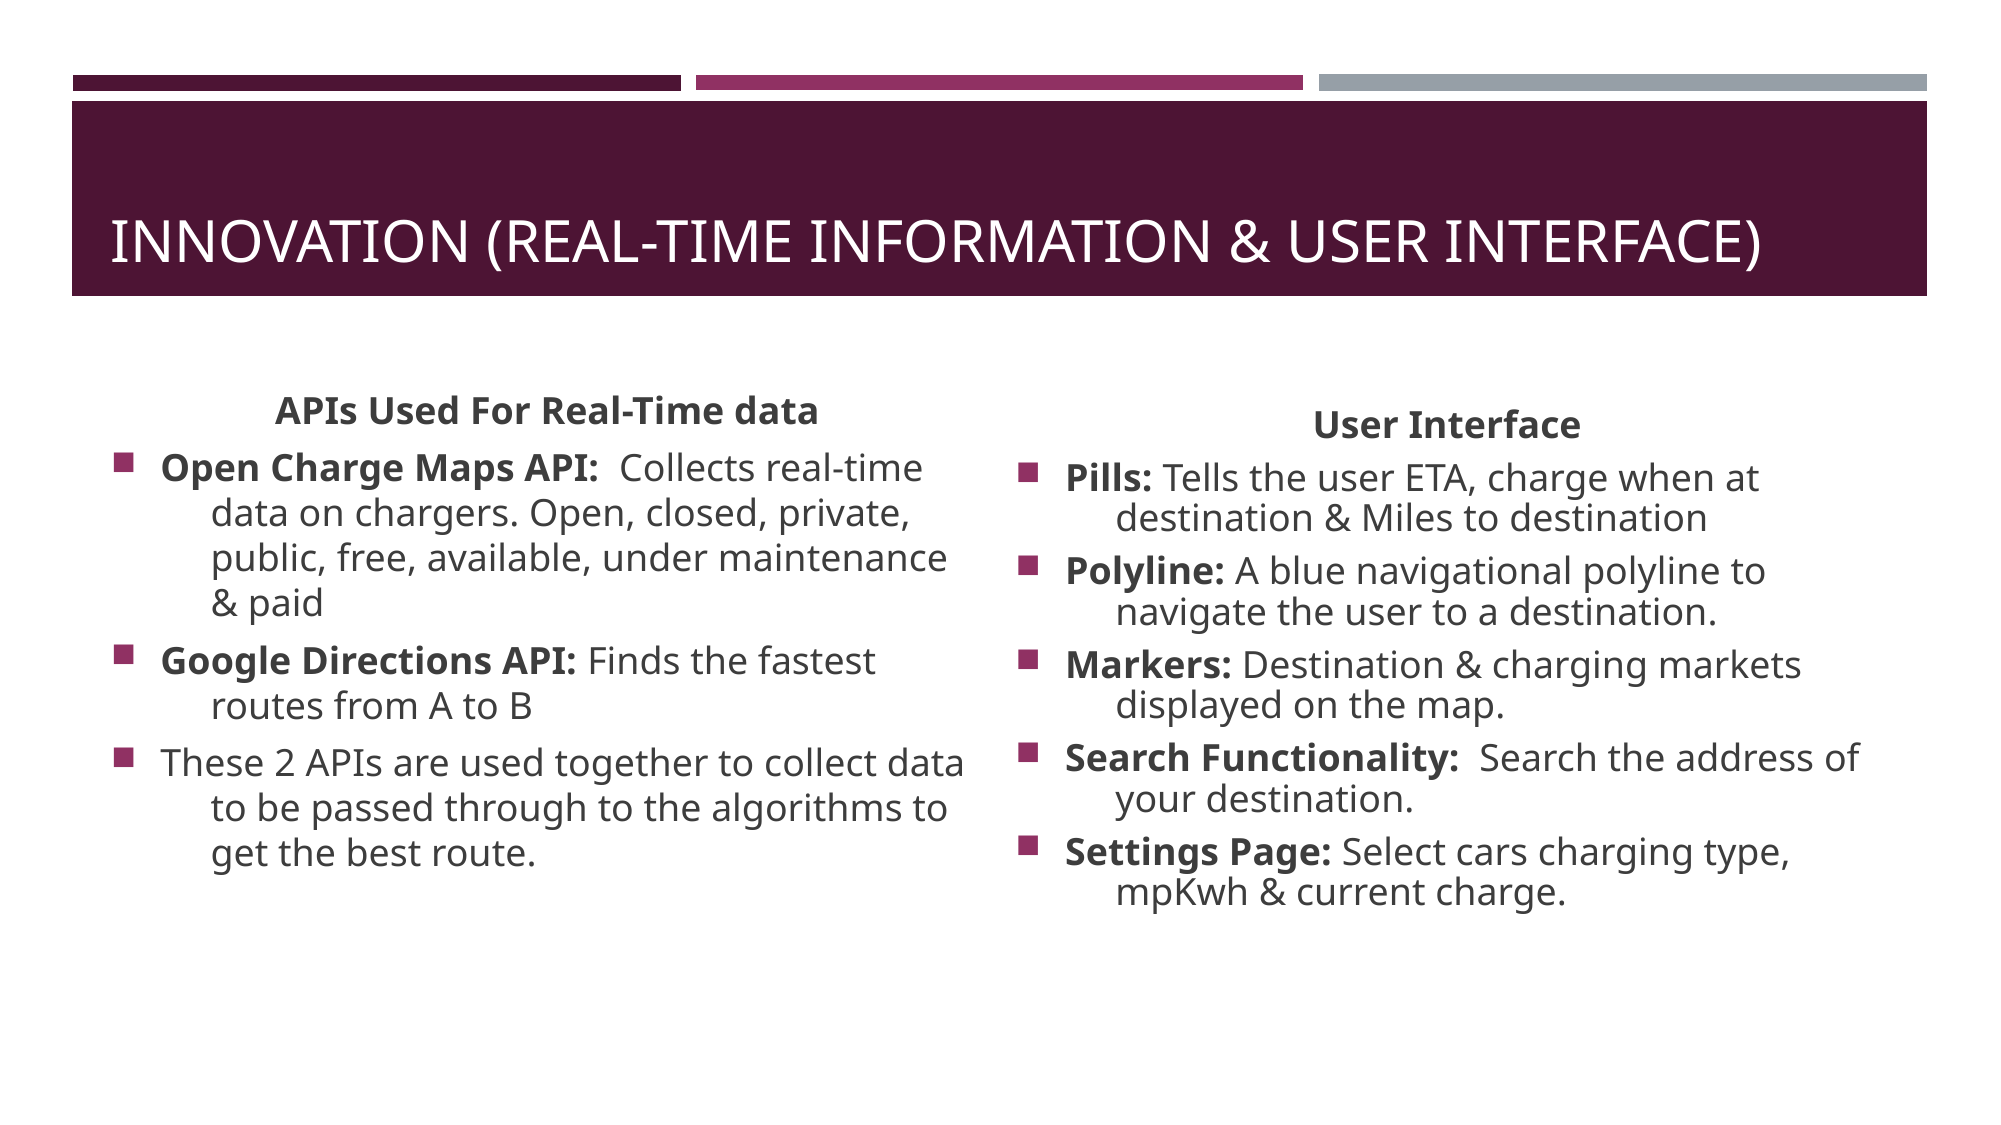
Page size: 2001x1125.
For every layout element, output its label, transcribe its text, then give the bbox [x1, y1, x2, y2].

title Innovation (real-time information & user interface) [95, 115, 1905, 282]
text_box User Interface Pills: Tells the user ETA, charge when at destination & Miles to destination Polyline: A blue navigational polyline to navigate the user to a destination. Markers: Destination & charging markets displayed on the map. Search Functionality: Search the address of your destination. Settings Page: Select cars charging type, mpKwh & current charge. [999, 358, 1905, 962]
list APIs Used For Real-Time data Open Charge Maps API: Collects real-time data on chargers. Open, closed, private, public, free, available, under maintenance & paid Google Directions API: Finds the fastest routes from A to B These 2 APIs are used together to collect data to be passed through to the algorithms to get the best route. [95, 357, 1000, 962]
